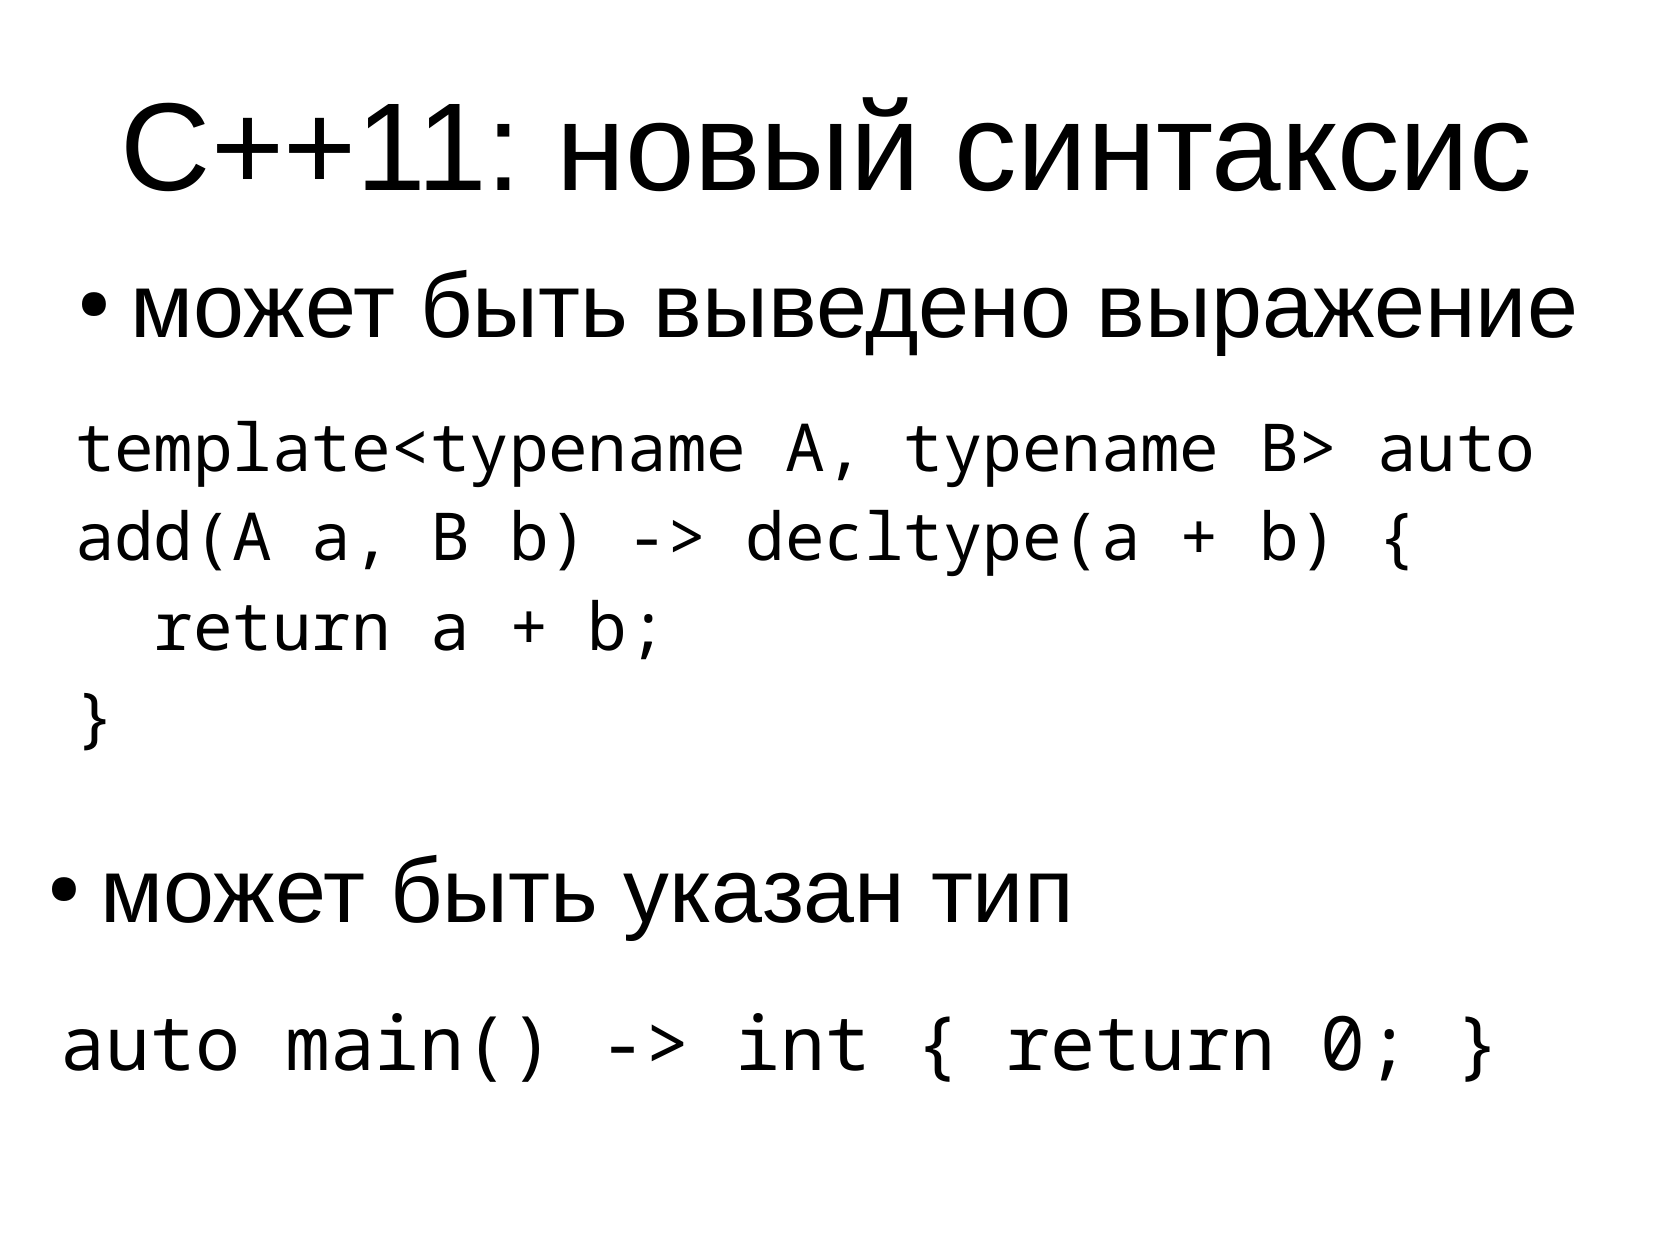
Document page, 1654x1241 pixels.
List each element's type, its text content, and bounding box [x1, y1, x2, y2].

list template<typename A, typename B> auto add(A a, B b) -> decltype(a + b) { return a + b; } [75, 421, 1613, 826]
list auto main() -> int { return 0; } [60, 1006, 1598, 1130]
title C++11: новый синтаксис [82, 43, 1571, 251]
list может быть выведено выражение [60, 255, 1651, 421]
list может быть указан тип [30, 840, 1621, 1006]
